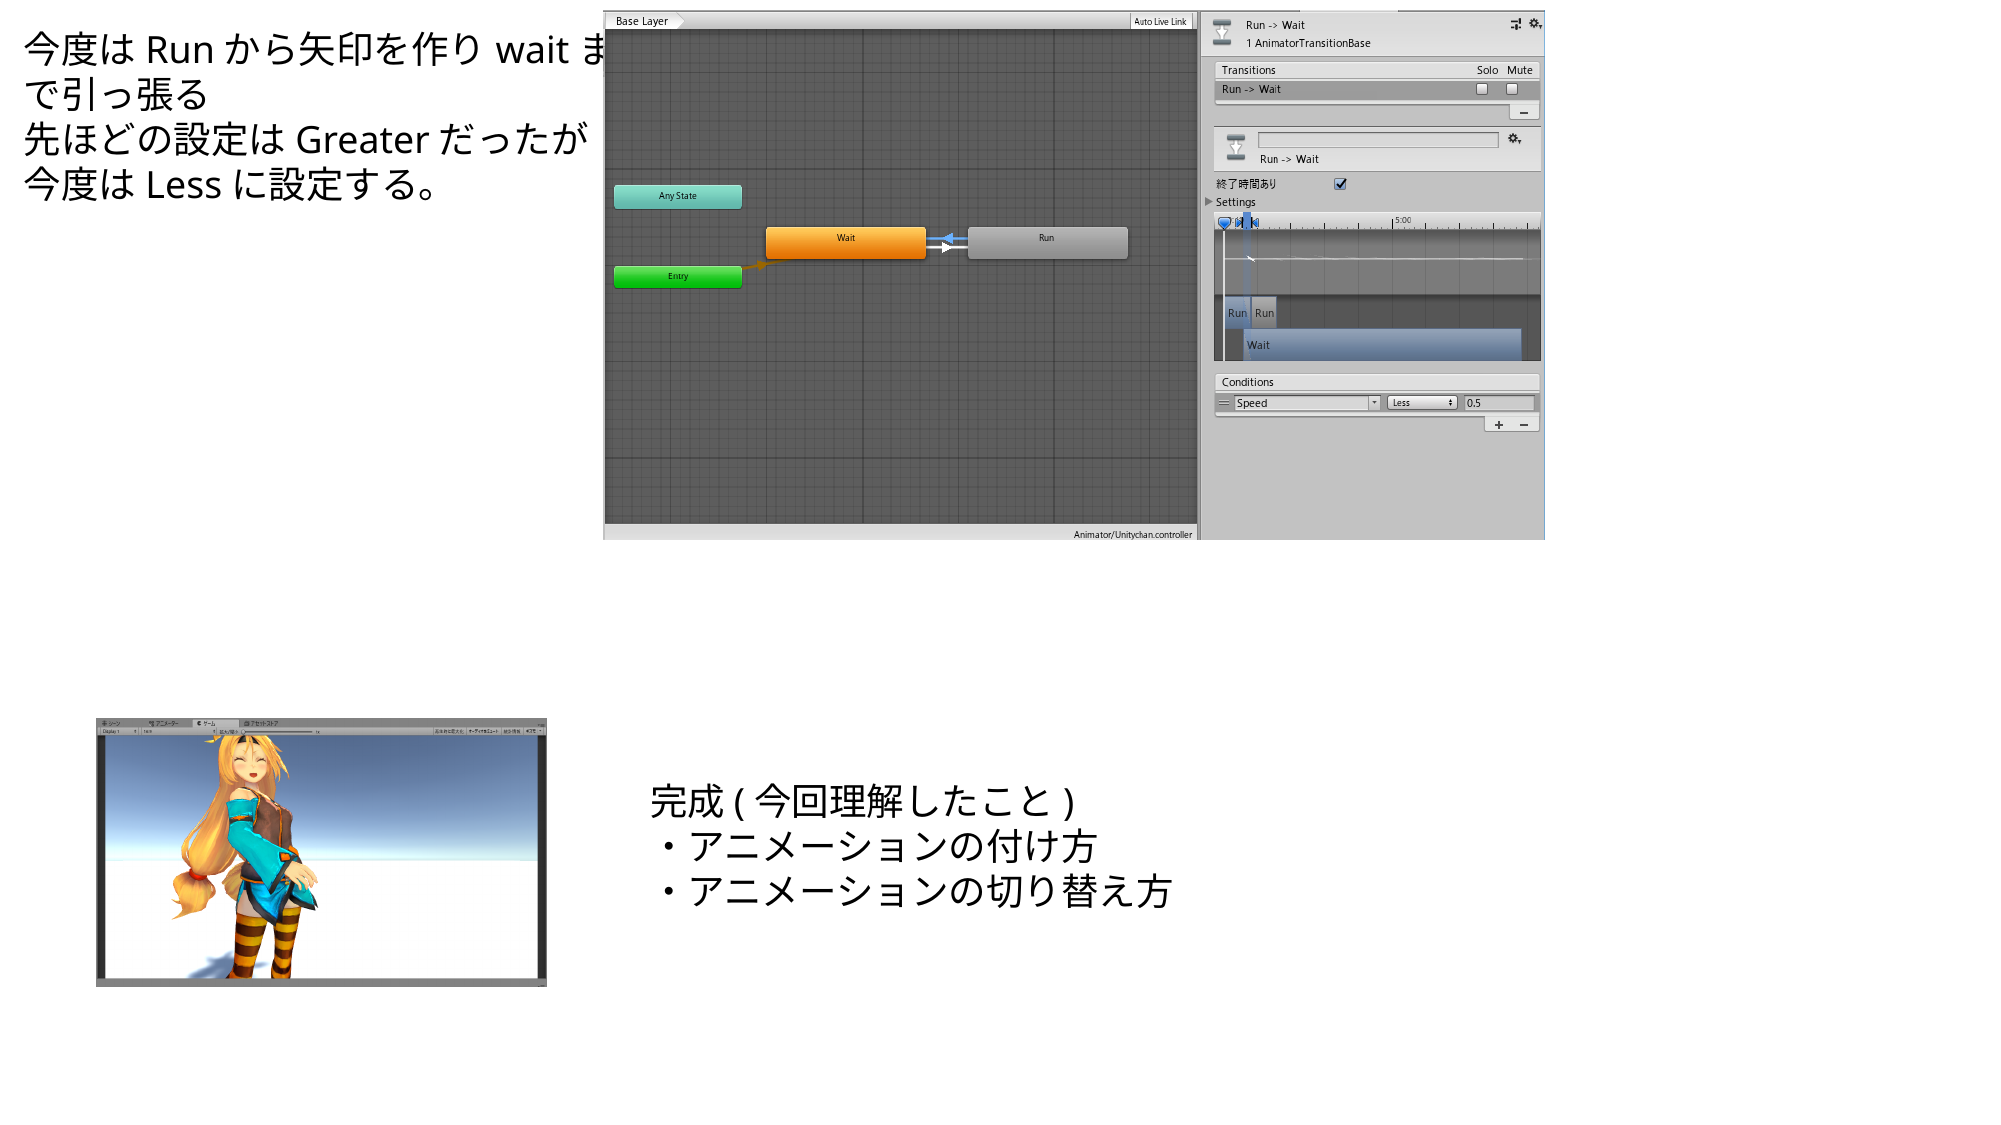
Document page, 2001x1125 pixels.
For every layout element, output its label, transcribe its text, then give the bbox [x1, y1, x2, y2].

text_box 完成(今回理解したこと) ・アニメーションの付け方 ・アニメーションの切り替え方 [635, 769, 1261, 967]
picture [603, 10, 1545, 540]
text_box 今度はRunから矢印を作りwaitまで引っ張る 先ほどの設定はGreaterだったが 今度はLessに設定する。 [8, 18, 603, 216]
picture [96, 718, 547, 987]
